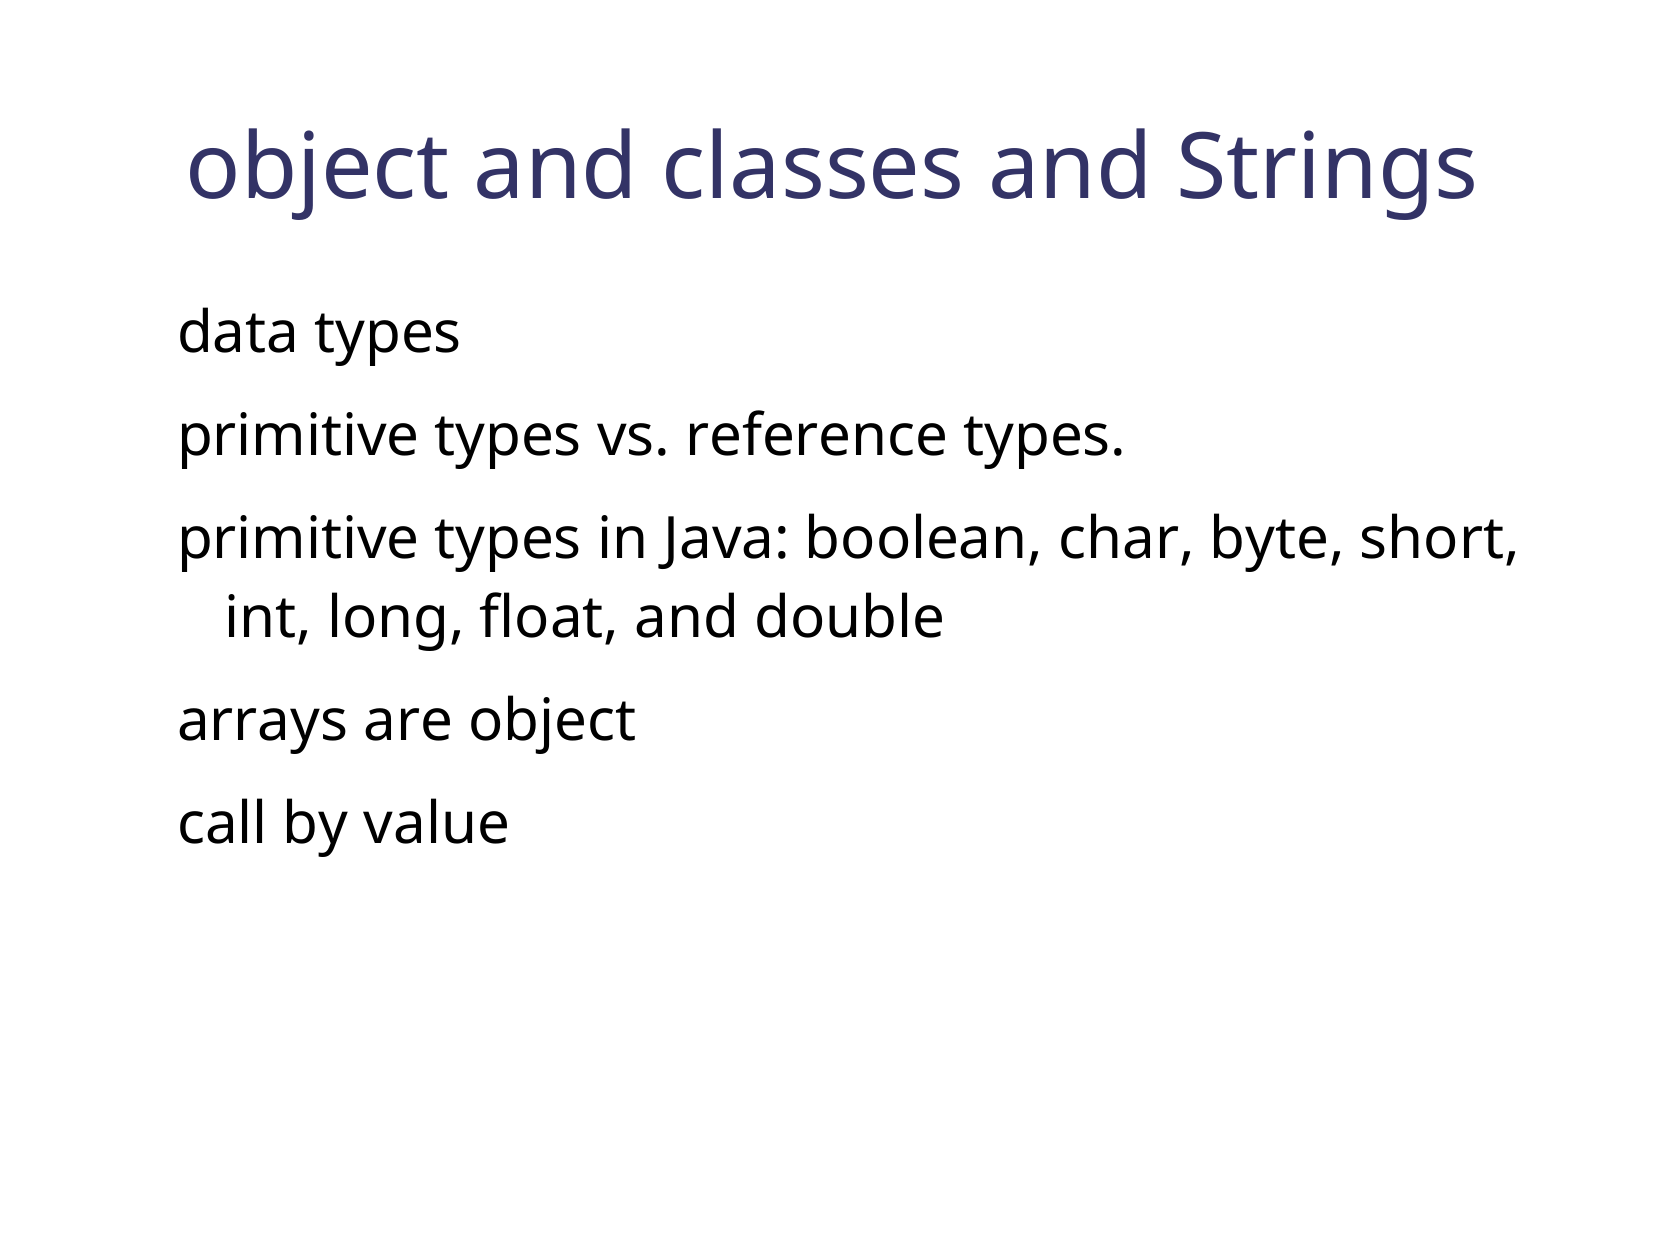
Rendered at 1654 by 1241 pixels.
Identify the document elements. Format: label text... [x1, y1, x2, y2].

list data types primitive types vs. reference types. primitive types in Java: boolean, char, byte, short, int, long, float, and double arrays are object call by value [82, 290, 1571, 1094]
title object and classes and Strings [88, 59, 1577, 267]
